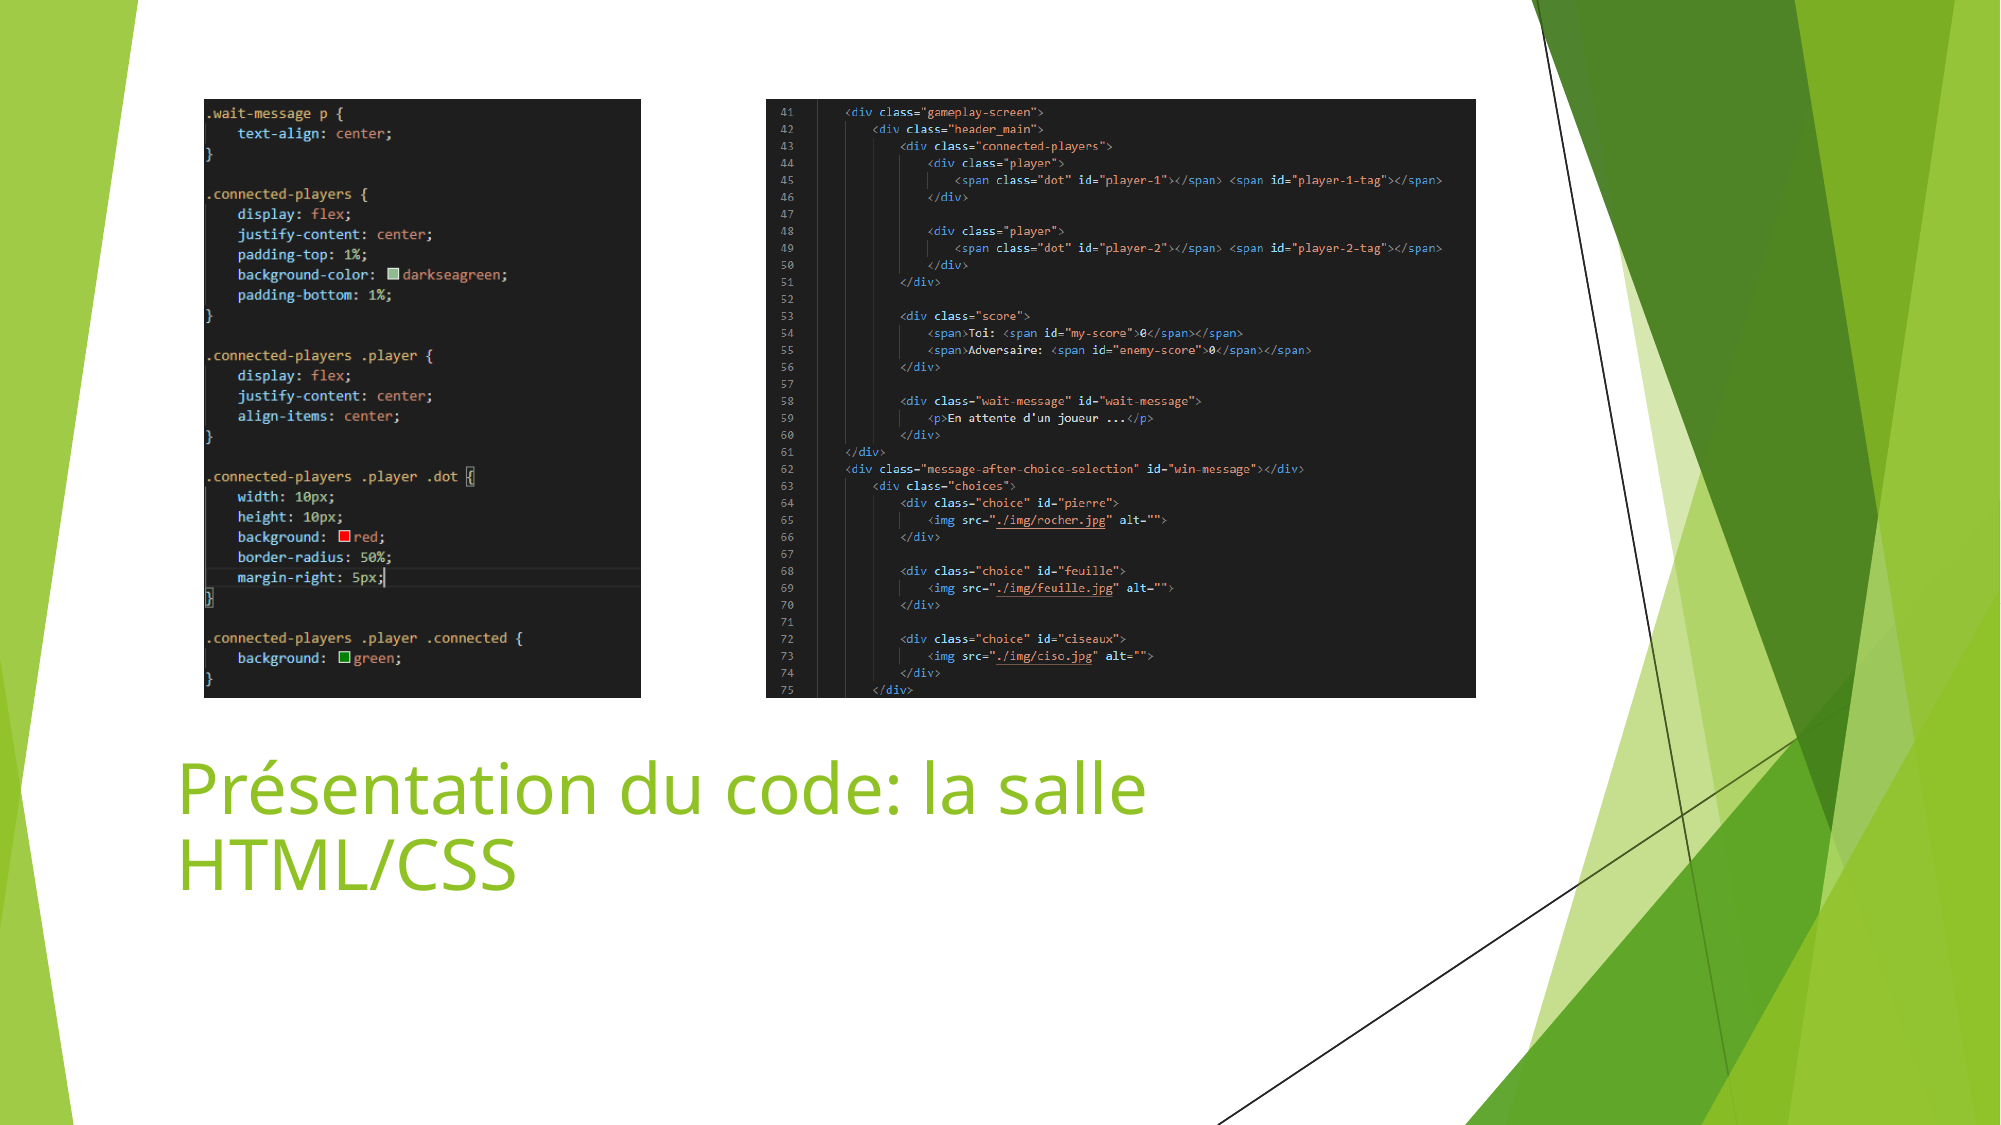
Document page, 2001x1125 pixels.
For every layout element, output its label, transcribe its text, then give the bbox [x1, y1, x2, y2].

text_box [0, 0, 139, 930]
title Présentation du code: la salle HTML/CSS [161, 733, 1522, 914]
text_box [1465, 0, 2000, 1125]
picture [204, 99, 641, 698]
picture [766, 99, 1476, 698]
